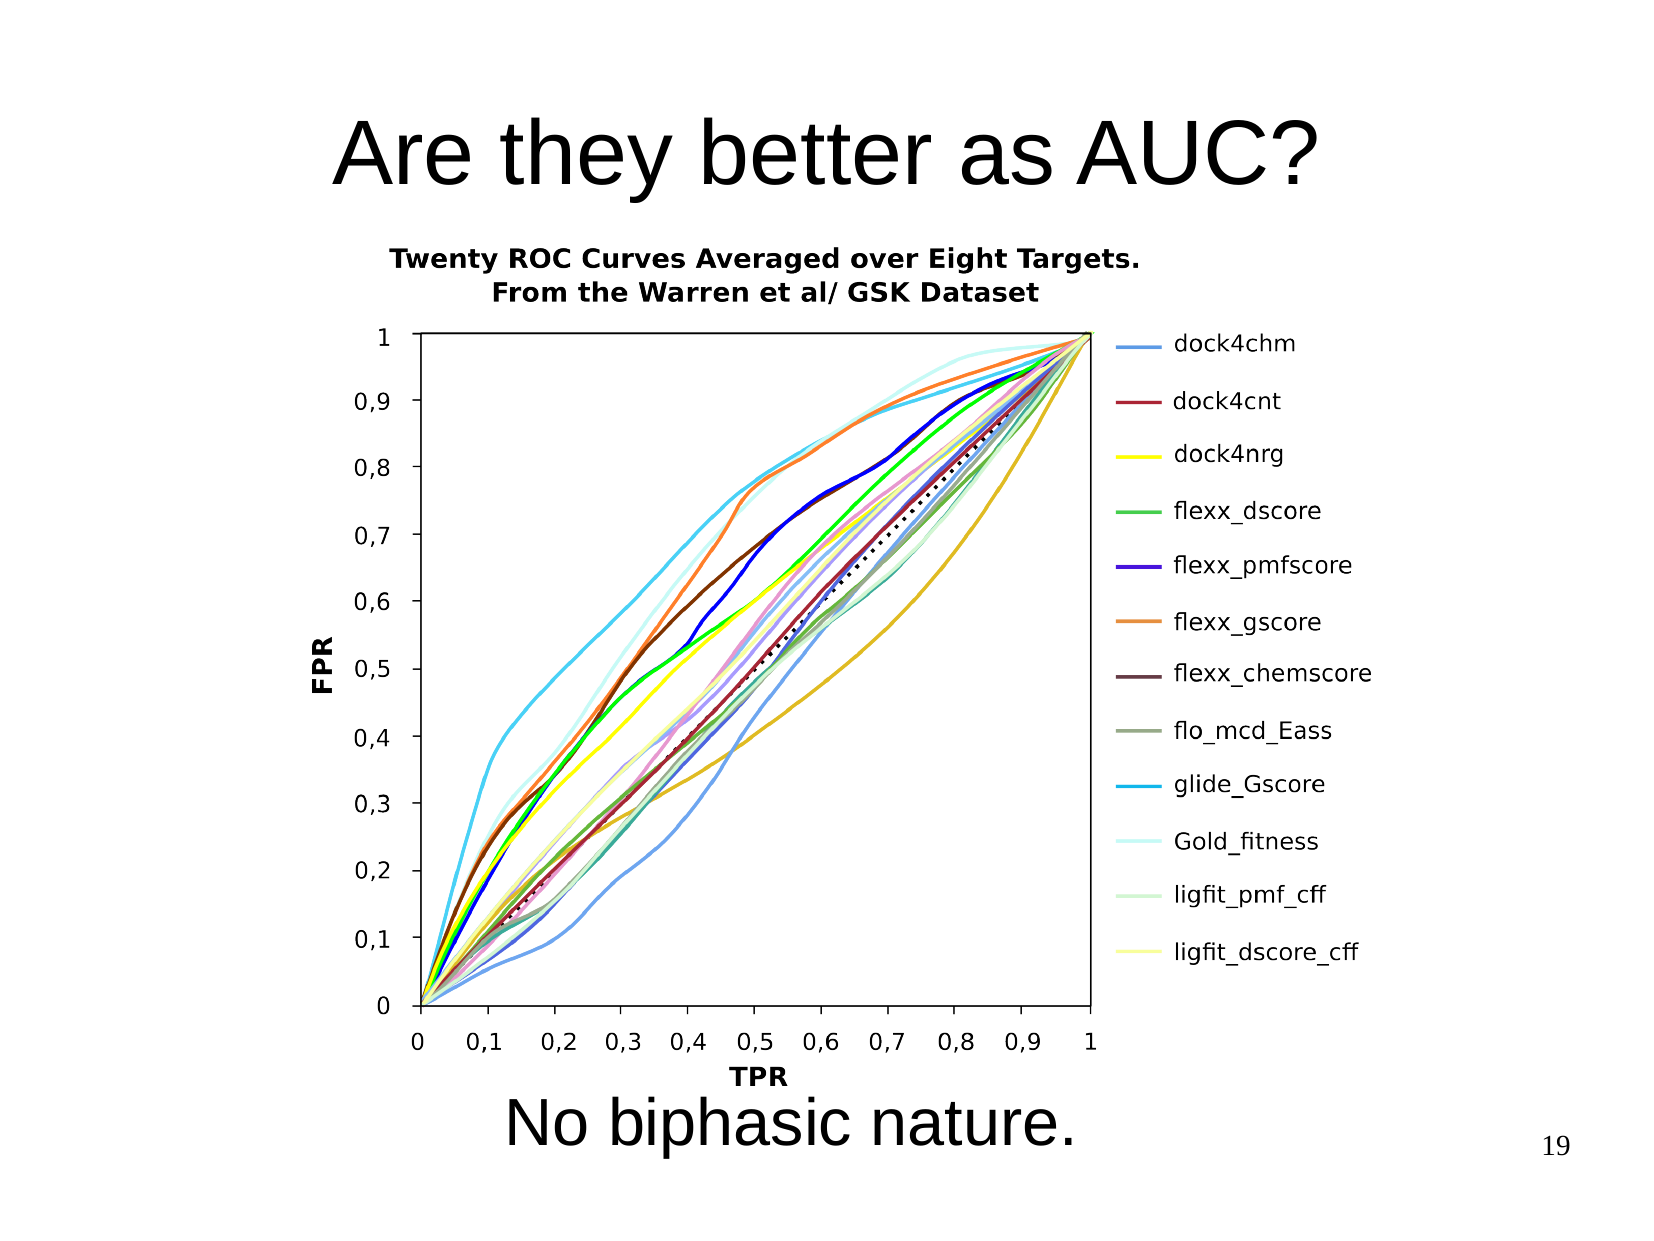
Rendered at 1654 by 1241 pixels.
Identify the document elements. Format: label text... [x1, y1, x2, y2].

picture [312, 247, 1371, 1085]
list No biphasic nature. [47, 1085, 1536, 1176]
title Are they better as AUC? [82, 49, 1571, 257]
